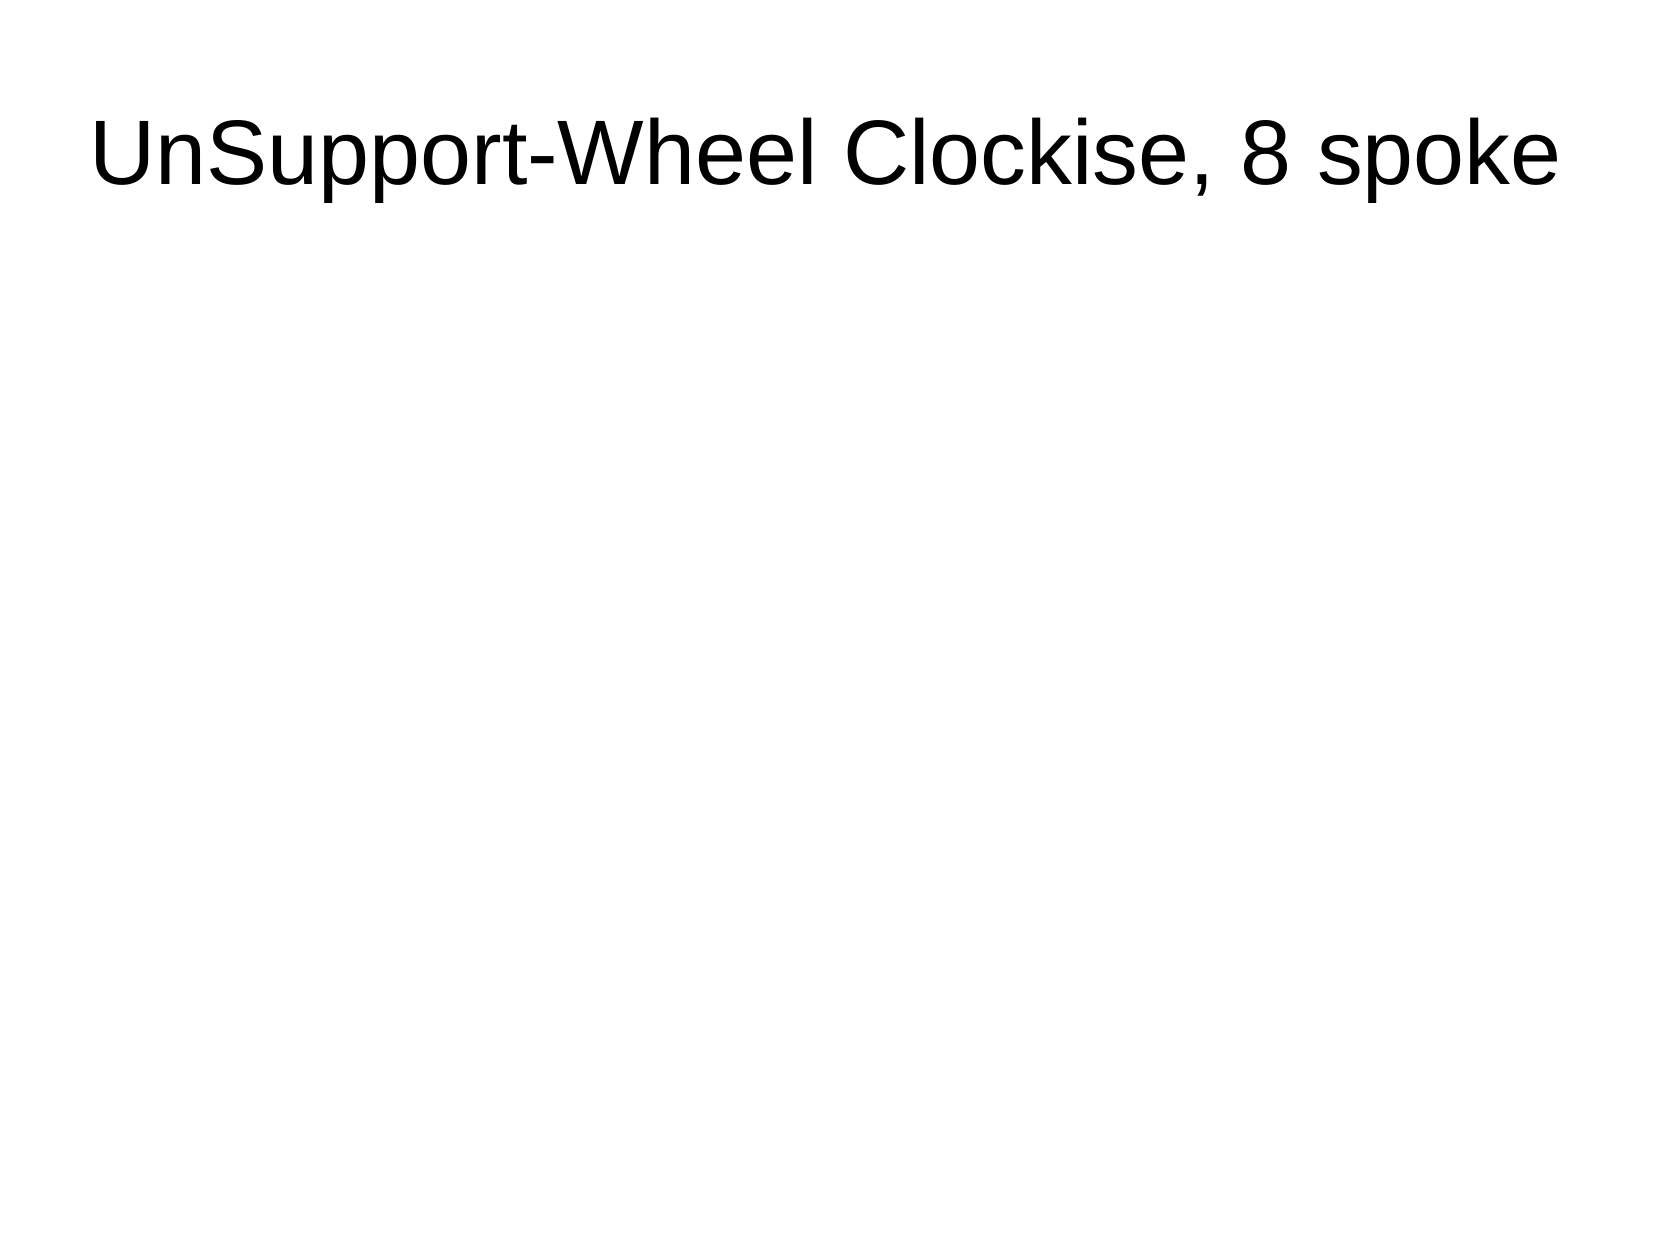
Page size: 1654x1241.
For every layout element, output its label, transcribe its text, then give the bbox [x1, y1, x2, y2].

title UnSupport-Wheel Clockise, 8 spoke [82, 56, 1571, 250]
